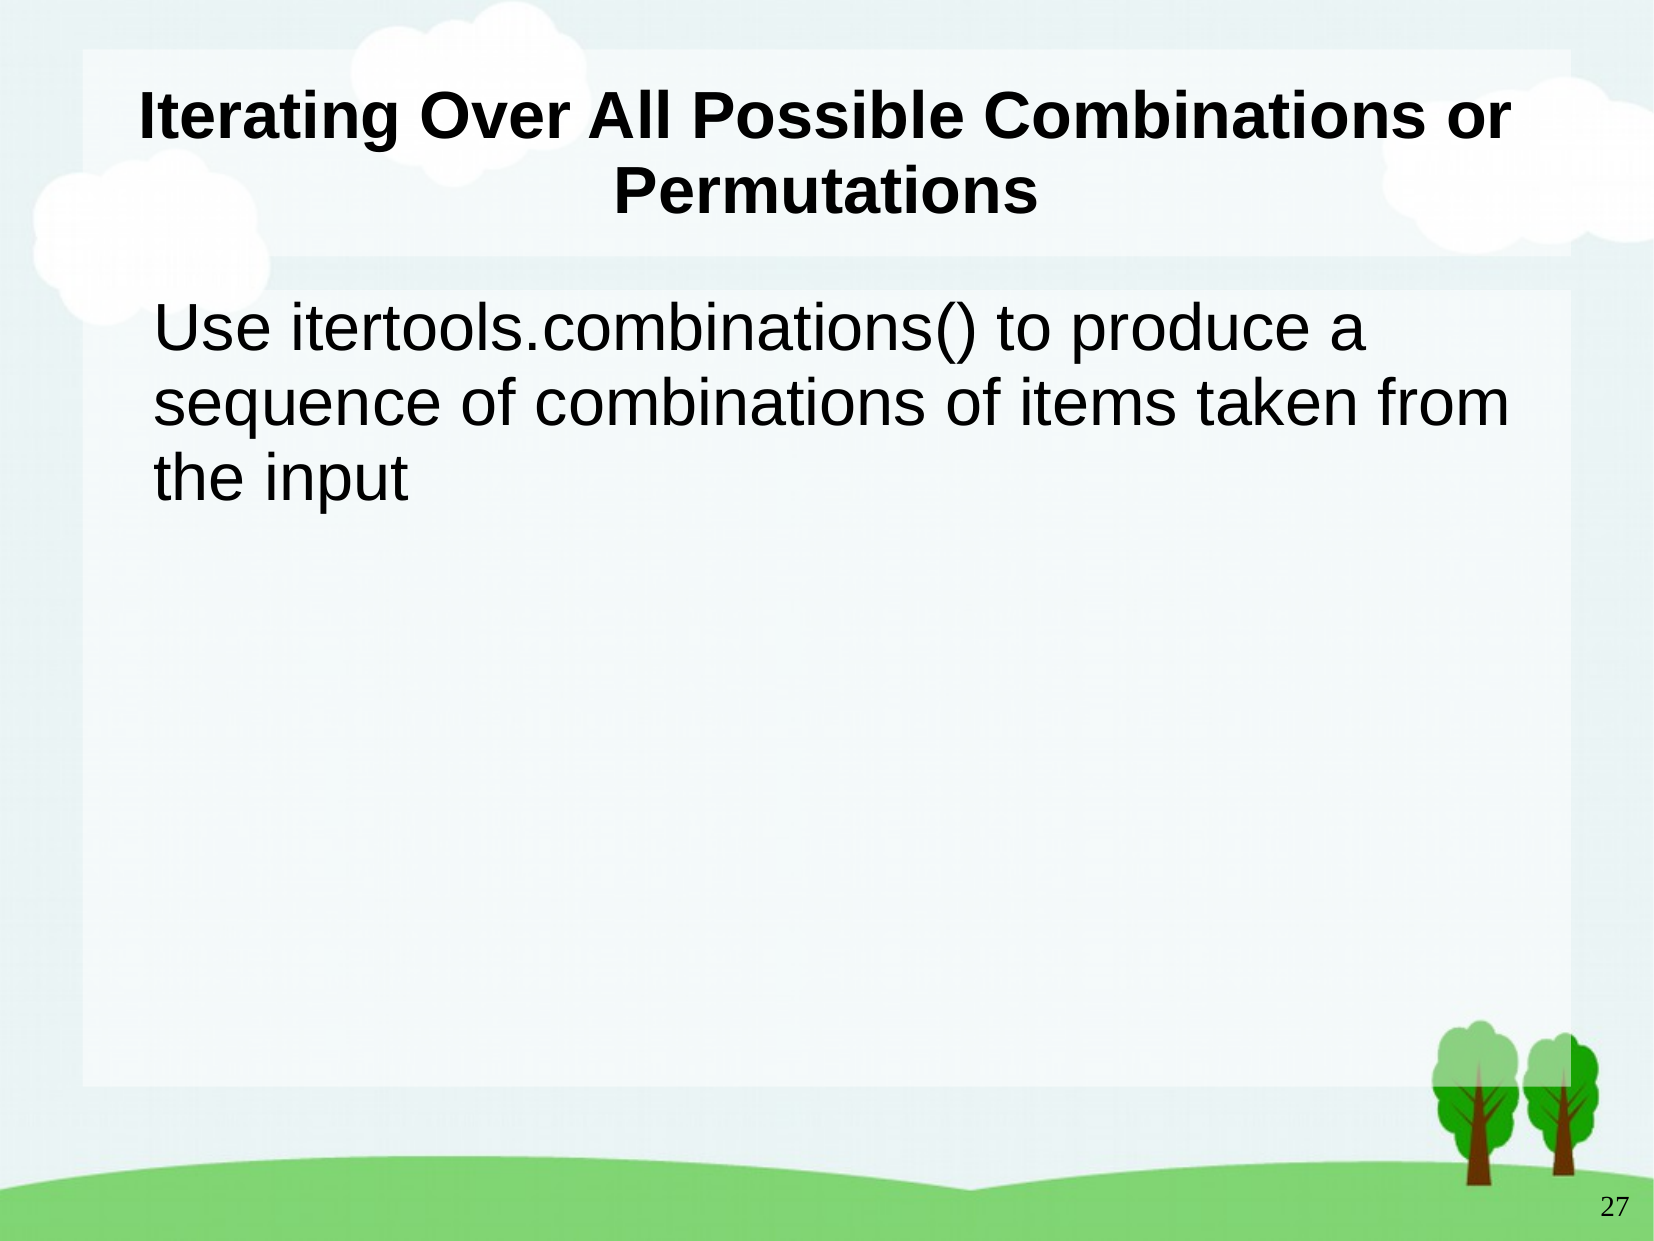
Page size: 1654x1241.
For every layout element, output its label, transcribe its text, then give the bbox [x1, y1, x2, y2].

list Use itertools.combinations() to produce a sequence of combinations of items taken from the input [82, 290, 1571, 1087]
picture [0, 0, 1654, 1241]
title Iterating Over All Possible Combinations or Permutations [82, 49, 1571, 257]
